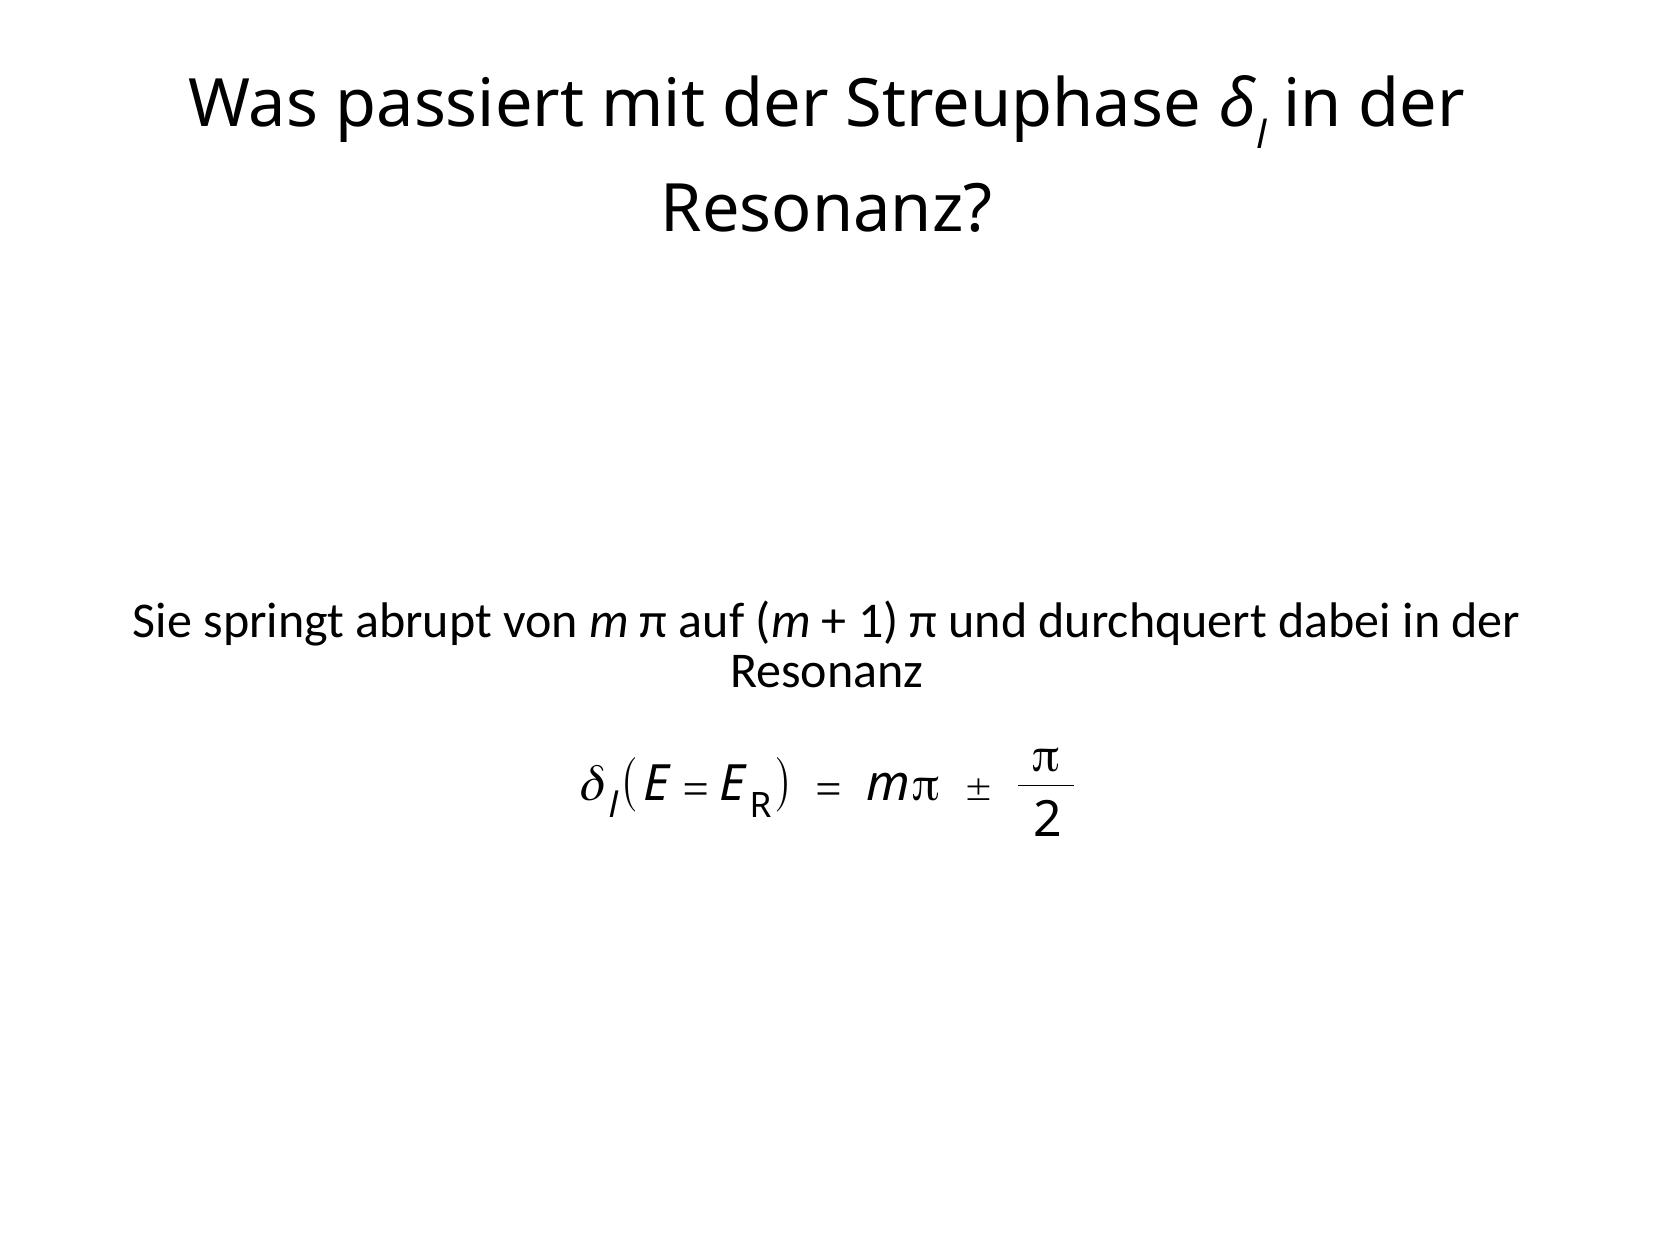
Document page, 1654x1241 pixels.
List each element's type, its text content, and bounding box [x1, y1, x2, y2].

subtitle Sie springt abrupt von m π auf (m + 1) π und durchquert dabei in der Resonanz [82, 290, 1571, 1010]
title Was passiert mit der Streuphase δl in der Resonanz? [82, 49, 1571, 257]
chart [571, 744, 1083, 850]
